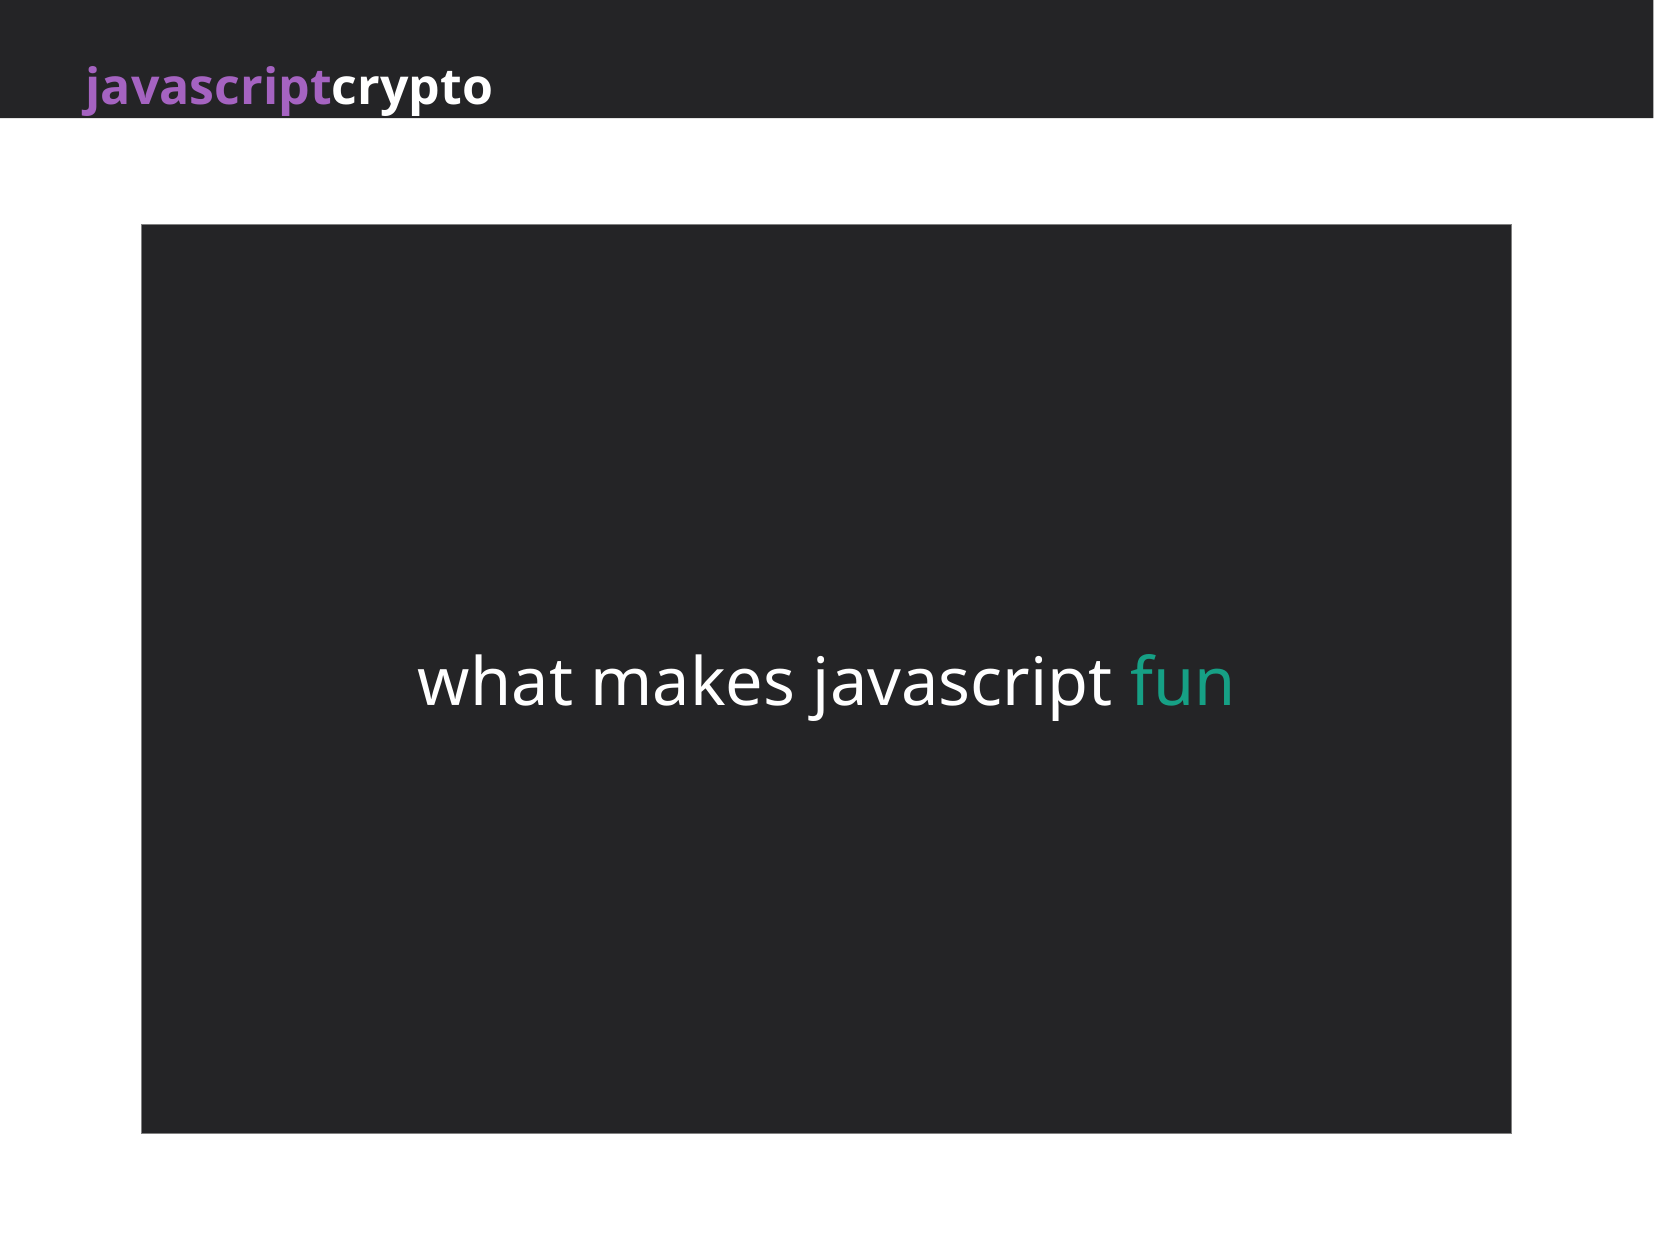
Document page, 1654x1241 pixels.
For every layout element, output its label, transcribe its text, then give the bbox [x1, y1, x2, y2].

text_box what makes javascript fun [141, 224, 1512, 1134]
text_box javascriptcrypto [70, 43, 544, 119]
text_box [0, 0, 1654, 119]
text_box [165, 531, 1441, 1087]
